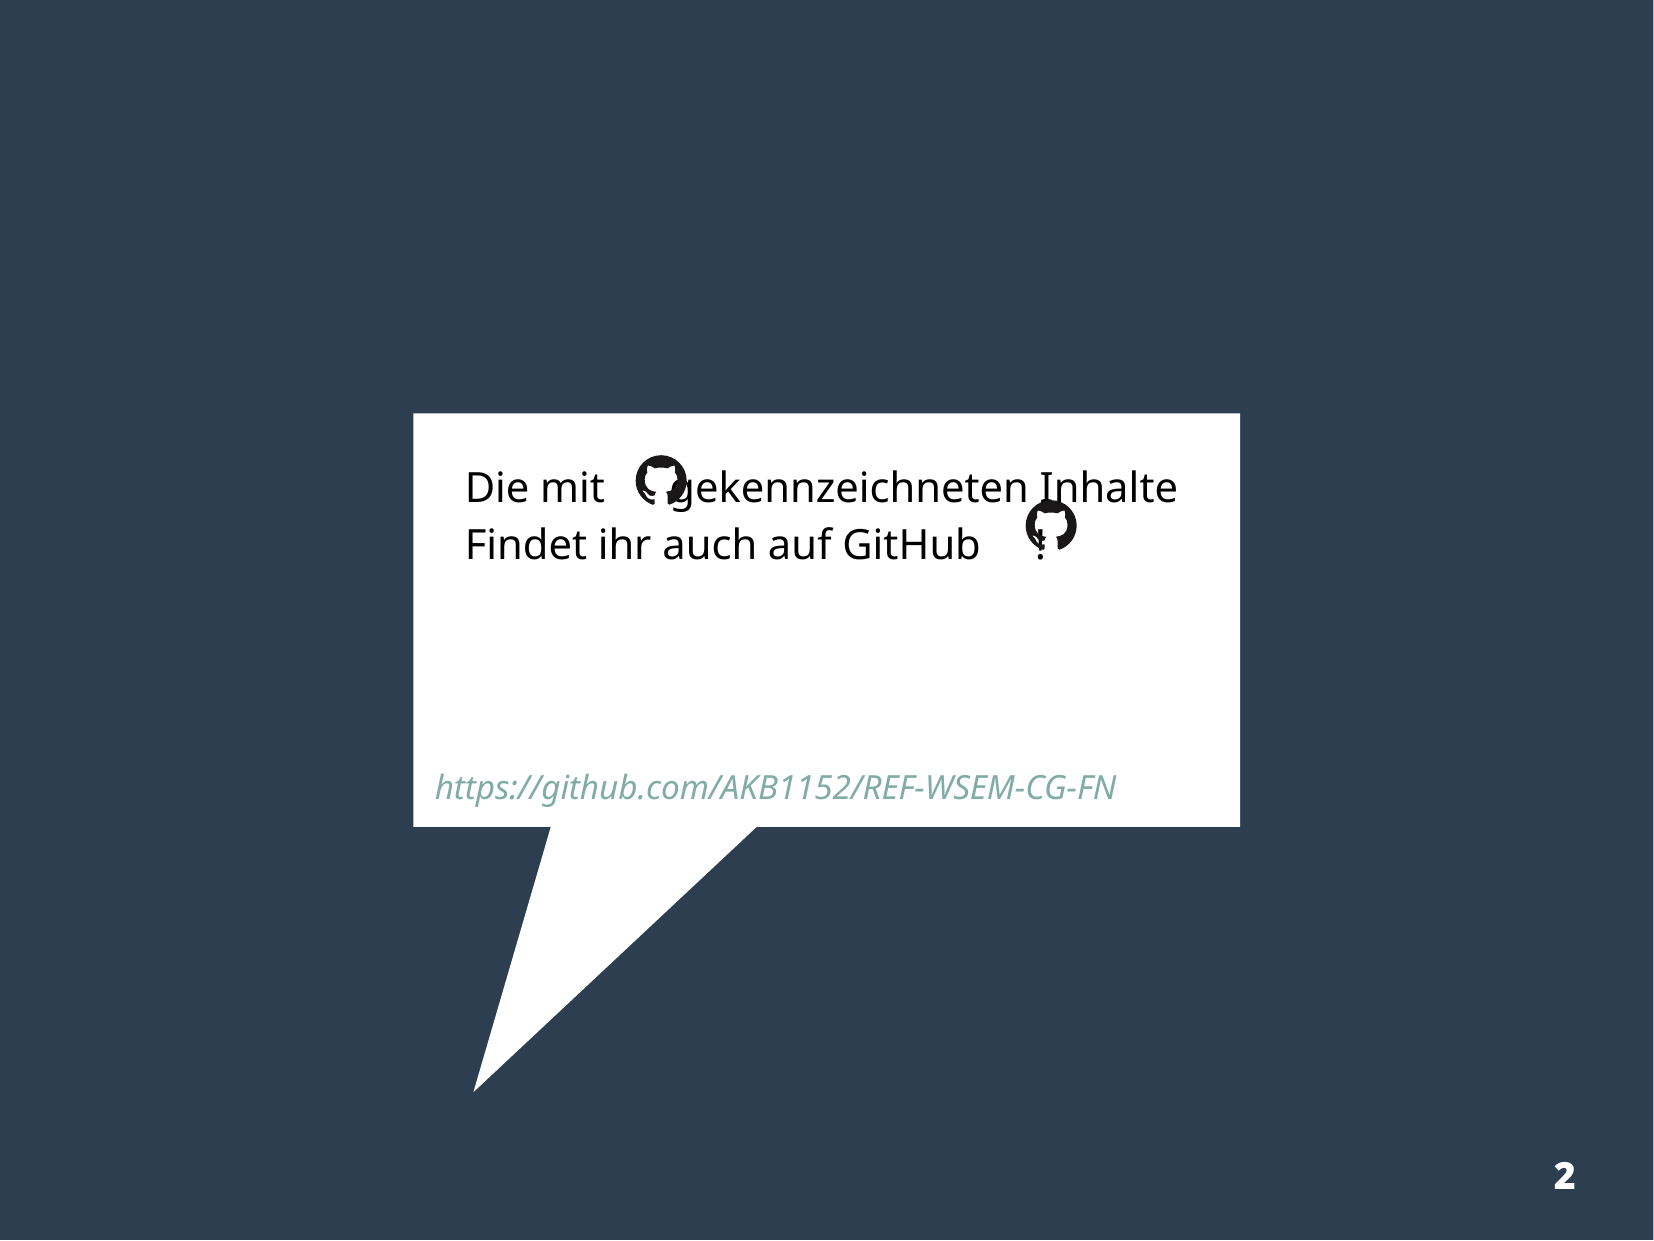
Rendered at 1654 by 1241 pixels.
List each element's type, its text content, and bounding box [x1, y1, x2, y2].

picture [632, 452, 691, 511]
text_box Die mit gekennzeichneten Inhalte Findet ihr auch auf GitHub ! [450, 450, 1265, 654]
text_box https://github.com/AKB1152/REF-WSEM-CG-FN [420, 756, 1225, 811]
picture [1022, 497, 1081, 556]
